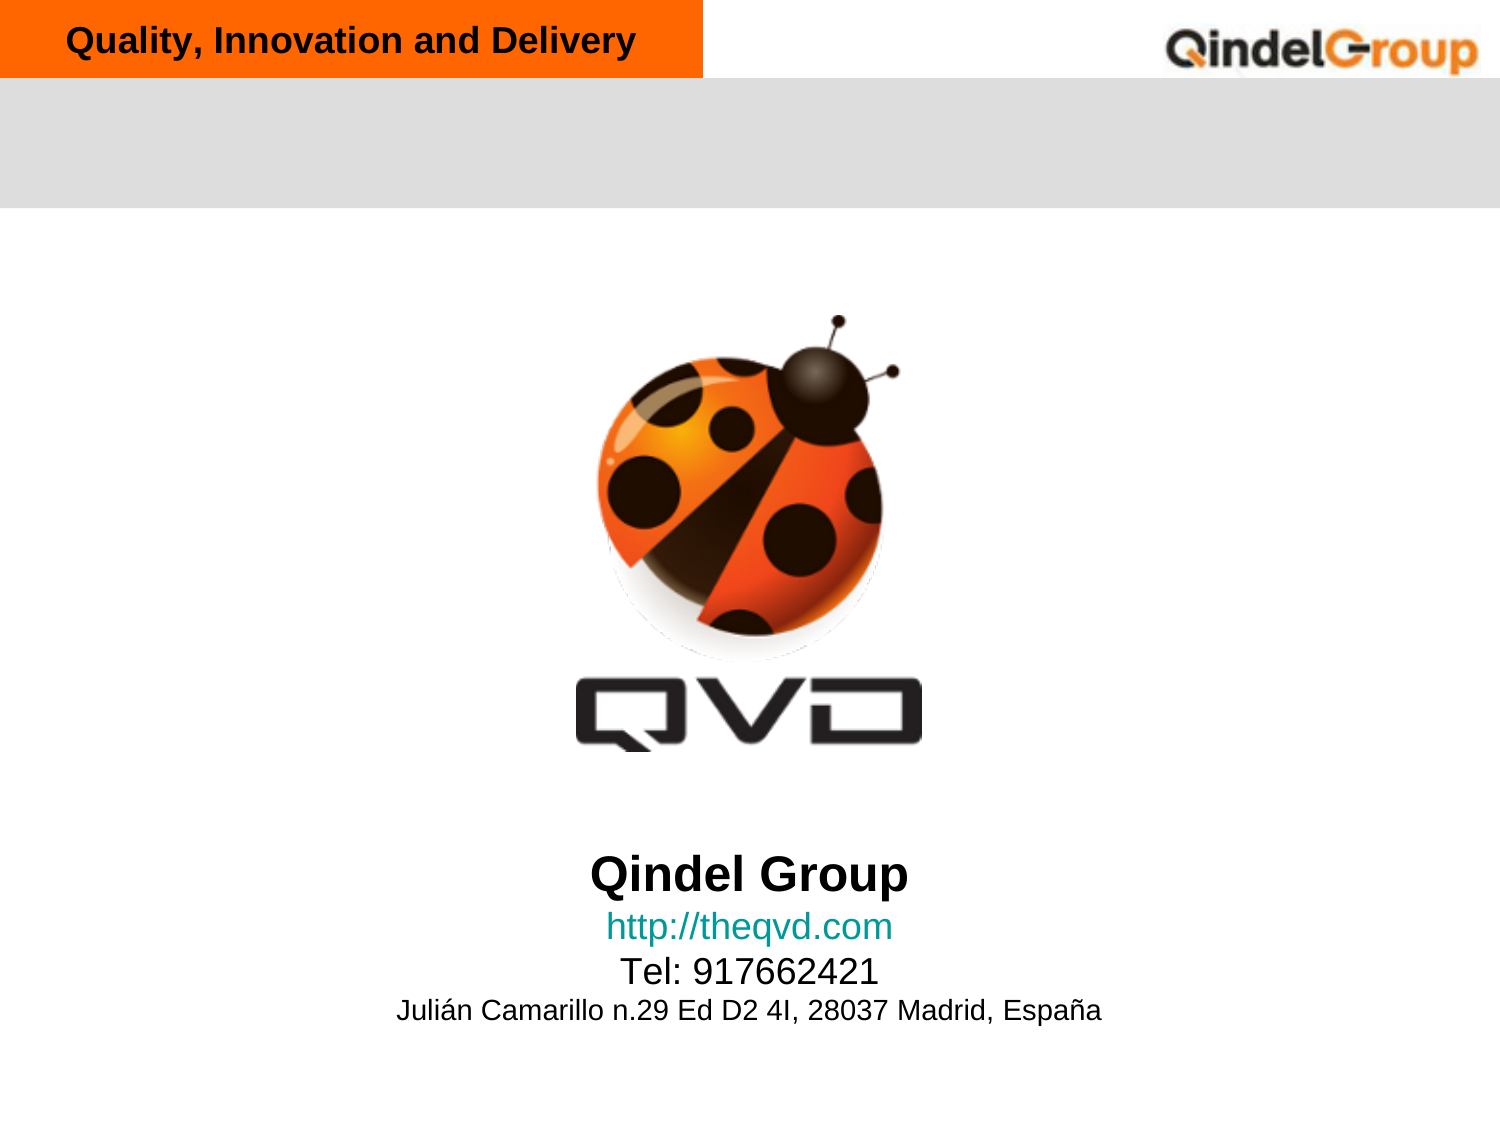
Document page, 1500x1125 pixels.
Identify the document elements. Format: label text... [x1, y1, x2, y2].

picture [1163, 23, 1481, 78]
picture [576, 315, 922, 752]
text_box Qindel Group http://theqvd.com Tel: 917662421 Julián Camarillo n.29 Ed D2 4I, 28037 Madrid, España [381, 834, 1118, 1035]
